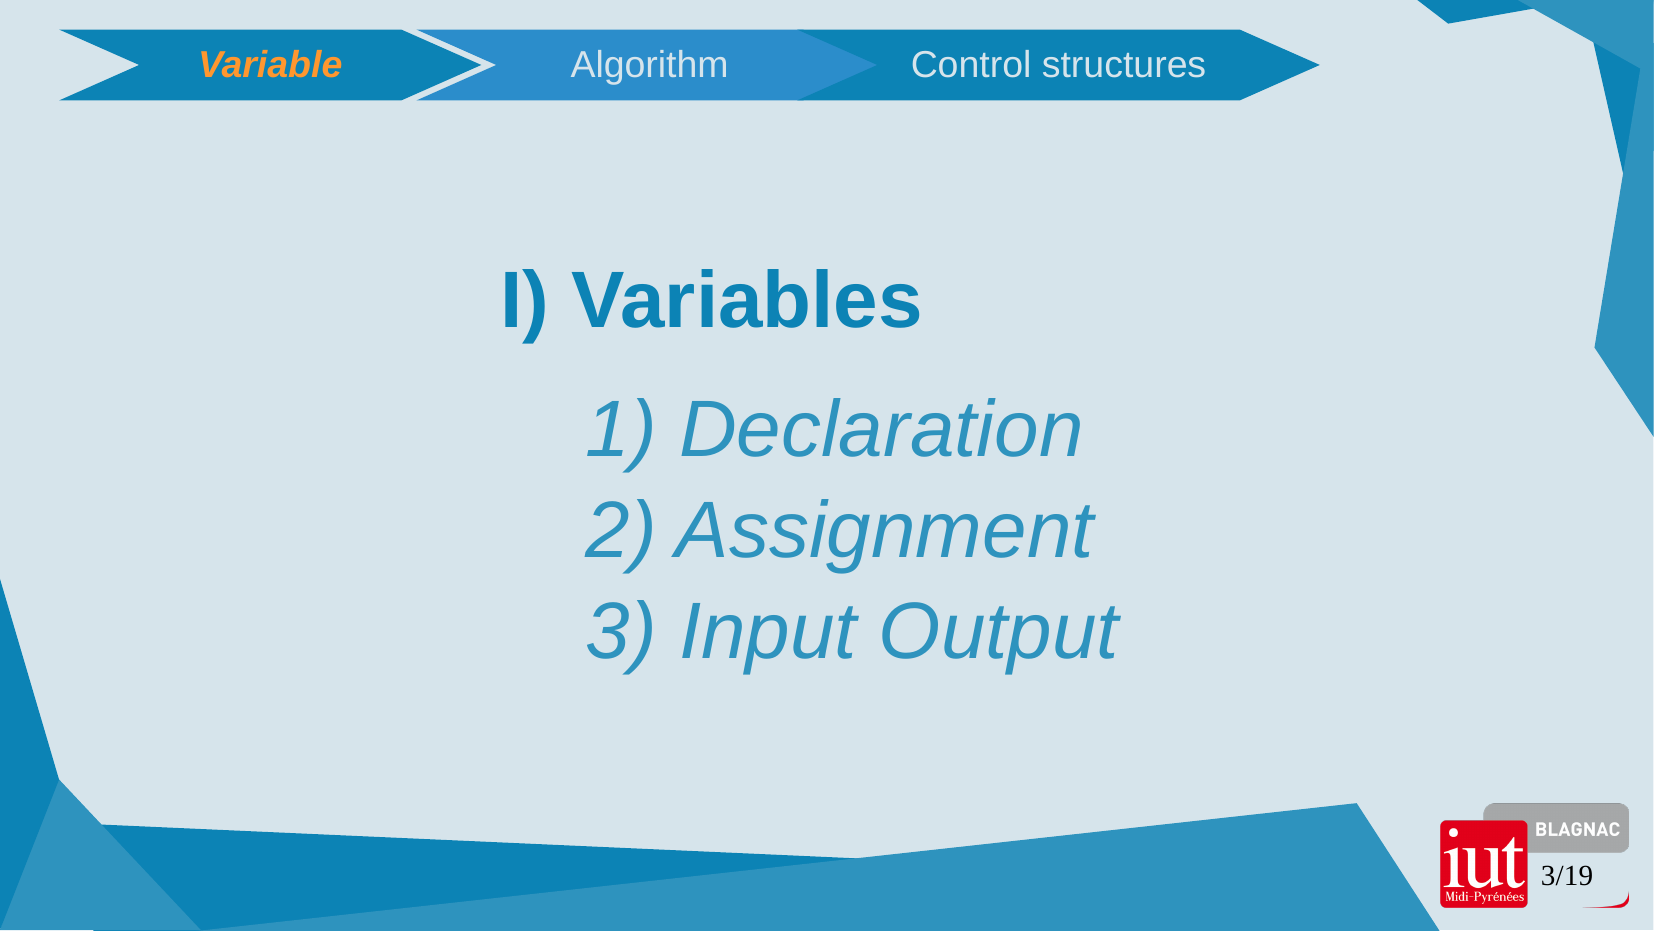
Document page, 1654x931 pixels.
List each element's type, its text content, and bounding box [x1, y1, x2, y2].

text_box Variable [59, 29, 482, 101]
text_box Control structures [797, 29, 1320, 101]
list I) Variables 1) Declaration 2) Assignment 3) Input Output [500, 254, 1154, 676]
picture [1440, 803, 1629, 908]
text_box Algorithm [416, 29, 875, 101]
